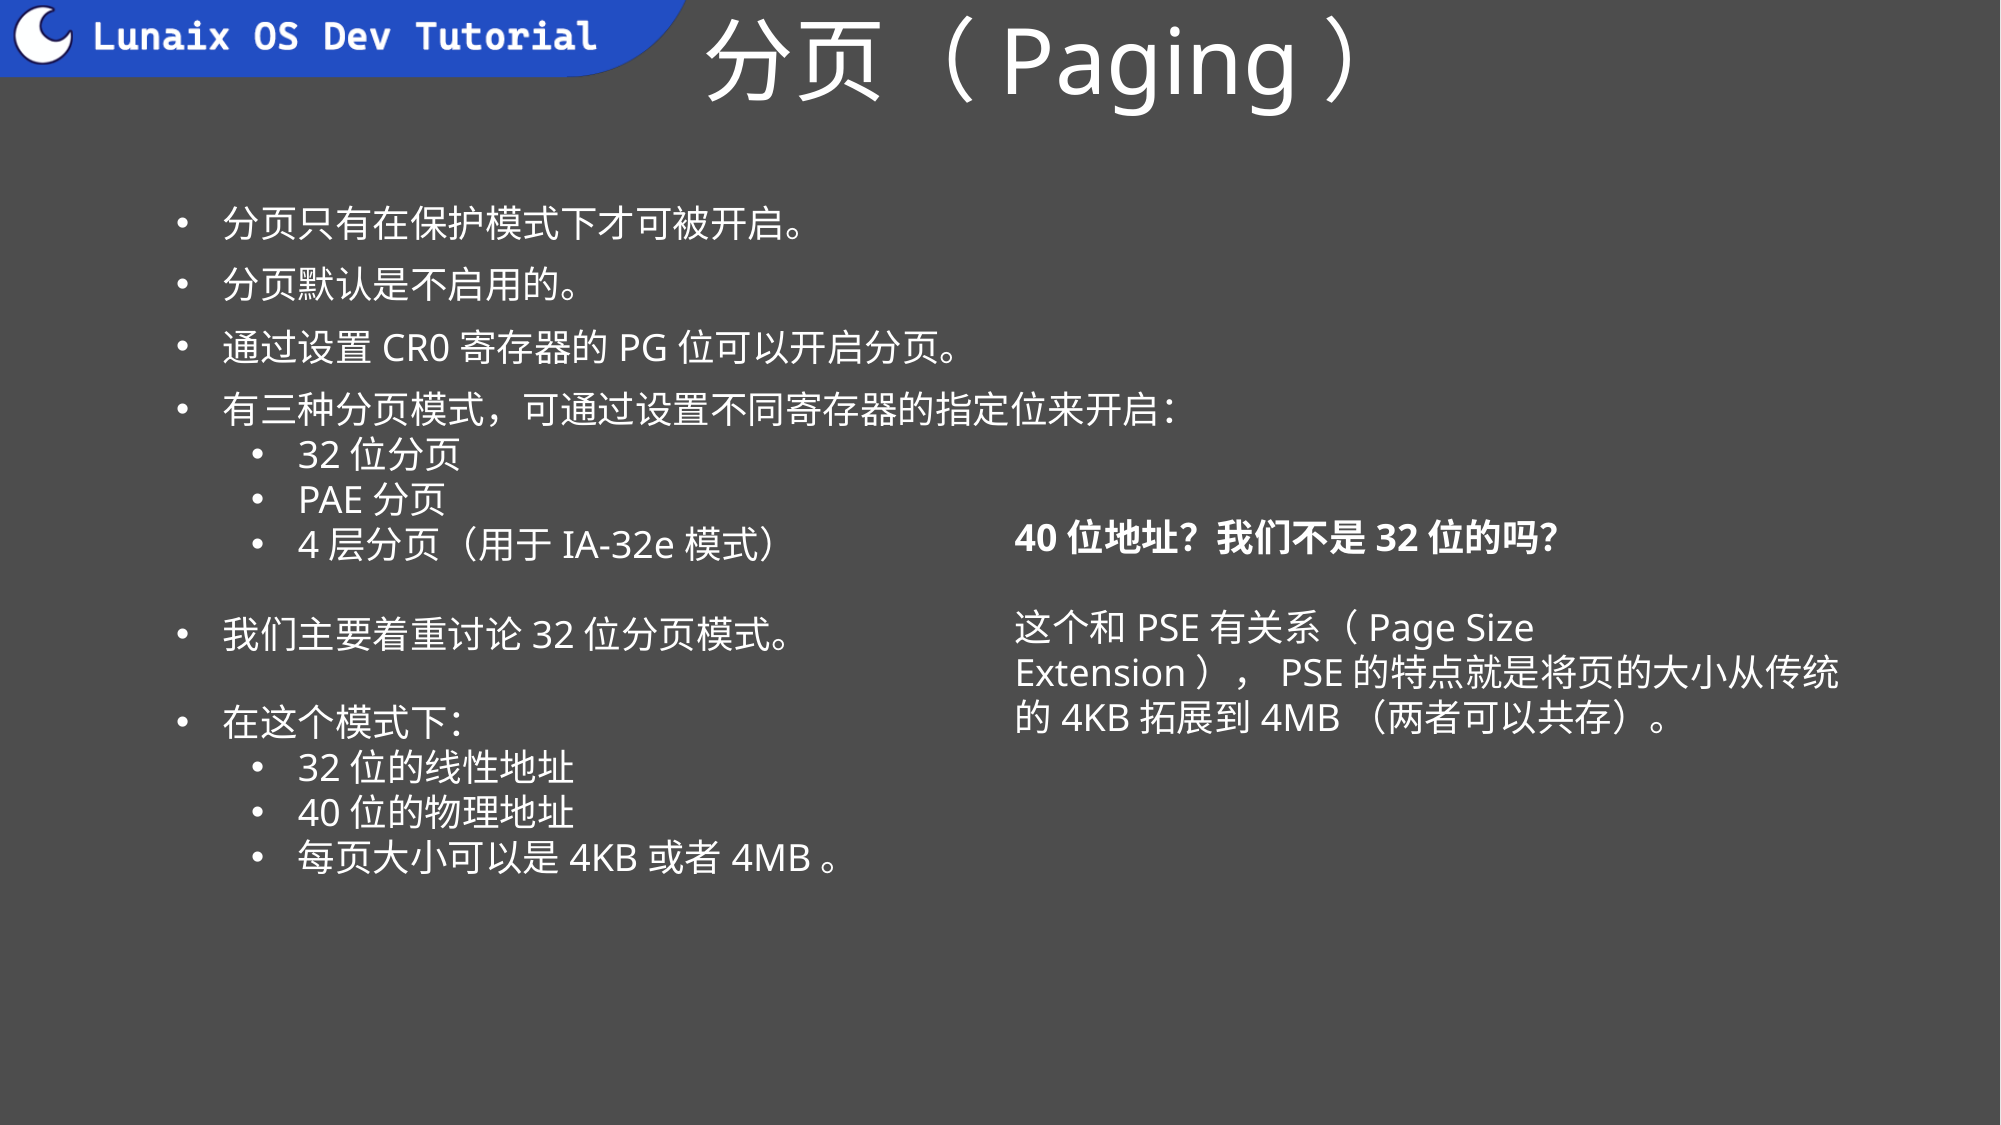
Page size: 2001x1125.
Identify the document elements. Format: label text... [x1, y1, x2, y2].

title 分页（Paging） [687, 0, 1839, 130]
text_box 40位地址？我们不是32位的吗？ 这个和PSE有关系（Page Size Extension），PSE的特点就是将页的大小从传统的4KB拓展到4MB（两者可以共存）。 [999, 506, 1859, 837]
picture [0, 0, 2001, 1125]
text_box 分页只有在保护模式下才可被开启。 [161, 192, 1182, 253]
text_box 有三种分页模式，可通过设置不同寄存器的指定位来开启： 32位分页 PAE分页 4层分页（用于IA-32e模式） [161, 379, 1226, 574]
text_box 我们主要着重讨论32位分页模式。 [161, 603, 999, 664]
text_box 分页默认是不启用的。 [161, 253, 1182, 313]
text_box 通过设置CR0寄存器的PG位可以开启分页。 [161, 316, 1182, 376]
text_box 在这个模式下： 32位的线性地址 40位的物理地址 每页大小可以是4KB或者4MB。 [161, 691, 1181, 887]
